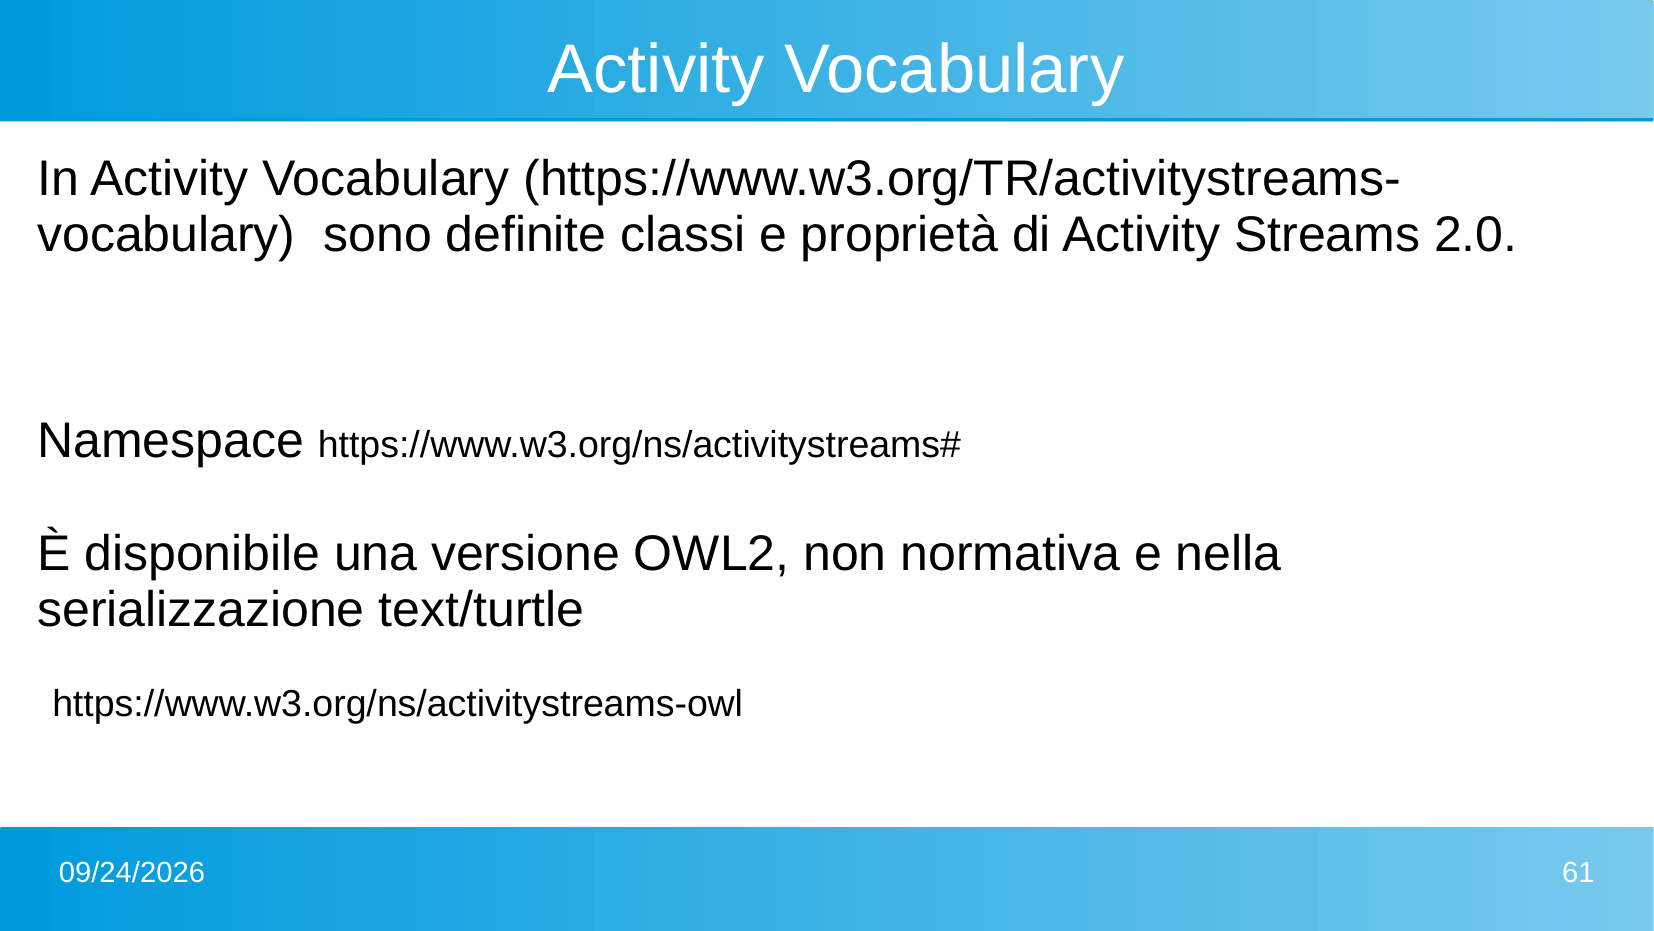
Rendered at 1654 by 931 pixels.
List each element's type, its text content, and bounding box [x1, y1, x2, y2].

list In Activity Vocabulary (https://www.w3.org/TR/activitystreams-vocabulary) sono definite classi e proprietà di Activity Streams 2.0. [37, 150, 1593, 263]
text_box https://www.w3.org/ns/activitystreams-owl [37, 675, 1576, 751]
list È disponibile una versione OWL2, non normativa e nella serializzazione text/turtle [37, 525, 1593, 638]
list Namespace https://www.w3.org/ns/activitystreams# [37, 412, 1593, 488]
title Activity Vocabulary [59, 29, 1595, 108]
